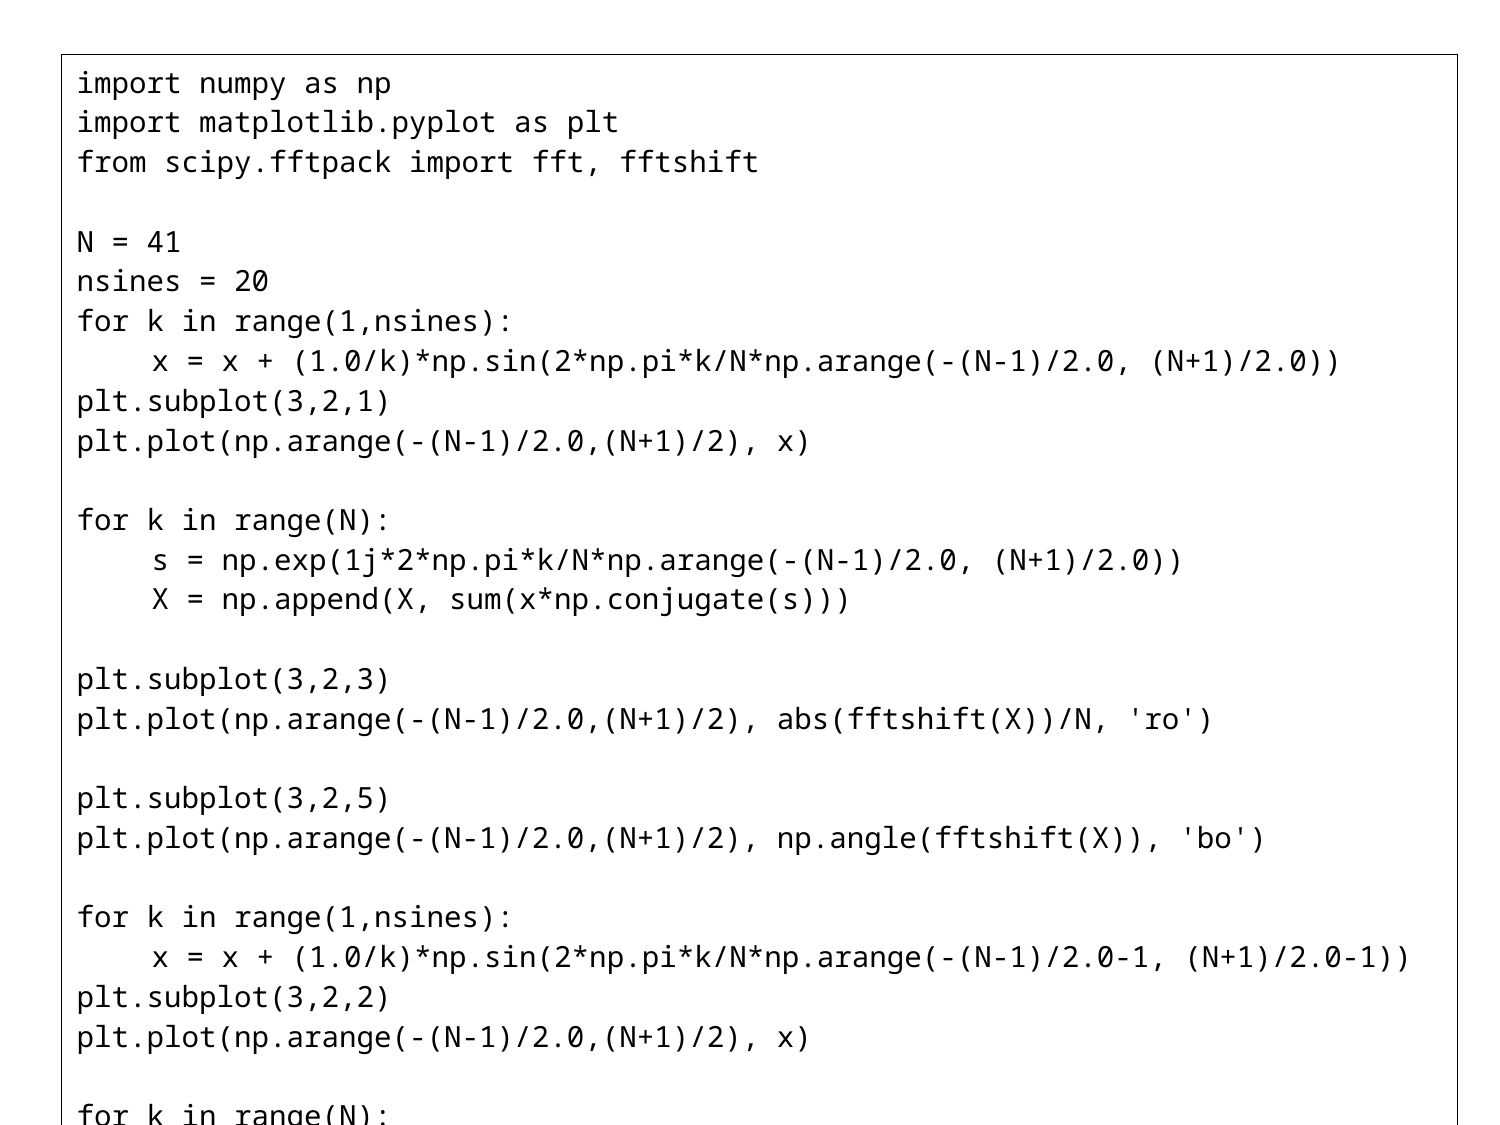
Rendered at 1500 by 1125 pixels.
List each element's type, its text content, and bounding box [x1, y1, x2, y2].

text_box import numpy as np import matplotlib.pyplot as plt from scipy.fftpack import fft, fftshift N = 41 nsines = 20 for k in range(1,nsines): x = x + (1.0/k)*np.sin(2*np.pi*k/N*np.arange(-(N-1)/2.0, (N+1)/2.0)) plt.subplot(3,2,1) plt.plot(np.arange(-(N-1)/2.0,(N+1)/2), x) for k in range(N): s = np.exp(1j*2*np.pi*k/N*np.arange(-(N-1)/2.0, (N+1)/2.0)) X = np.append(X, sum(x*np.conjugate(s))) plt.subplot(3,2,3) plt.plot(np.arange(-(N-1)/2.0,(N+1)/2), abs(fftshift(X))/N, 'ro') plt.subplot(3,2,5) plt.plot(np.arange(-(N-1)/2.0,(N+1)/2), np.angle(fftshift(X)), 'bo') for k in range(1,nsines): x = x + (1.0/k)*np.sin(2*np.pi*k/N*np.arange(-(N-1)/2.0-1, (N+1)/2.0-1)) plt.subplot(3,2,2) plt.plot(np.arange(-(N-1)/2.0,(N+1)/2), x) for k in range(N): s = np.exp(1j*2*np.pi*k/N*np.arange(-(N-1)/2.0, (N+1)/2.0)) X = np.append(X, sum(x*np.conjugate(s))) plt.subplot(3,2,4) plt.plot(np.arange(-(N-1)/2.0,(N+1)/2), abs(fftshift(X))/N,'ro') plt.subplot(3,2,6) plt.plot(np.arange(-(N-1)/2.0,(N+1)/2), np.unwrap(np.angle(fftshift(X))),'bo') [61, 54, 1458, 1095]
